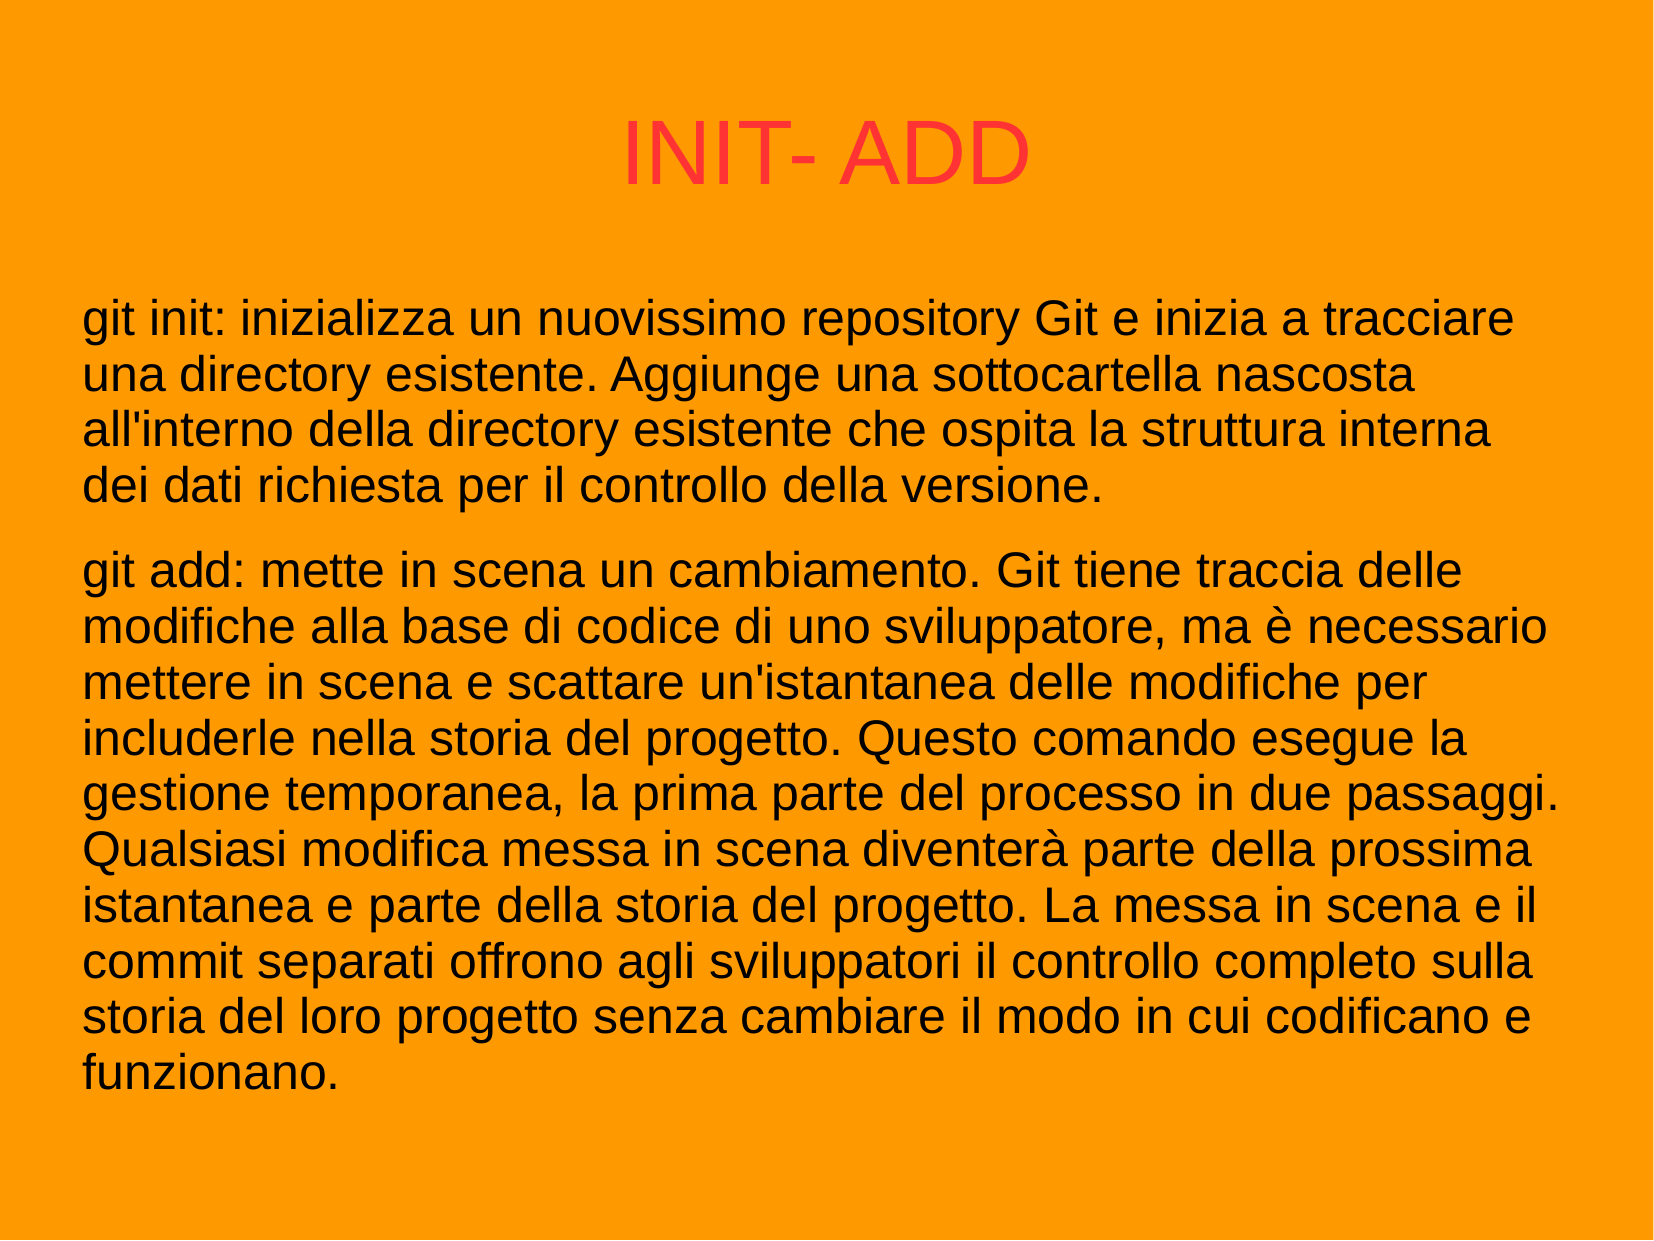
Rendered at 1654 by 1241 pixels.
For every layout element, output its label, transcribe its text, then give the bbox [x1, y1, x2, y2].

title INIT- ADD [82, 49, 1571, 257]
list git init: inizializza un nuovissimo repository Git e inizia a tracciare una directory esistente. Aggiunge una sottocartella nascosta all'interno della directory esistente che ospita la struttura interna dei dati richiesta per il controllo della versione. git add: mette in scena un cambiamento. Git tiene traccia delle modifiche alla base di codice di uno sviluppatore, ma è necessario mettere in scena e scattare un'istantanea delle modifiche per includerle nella storia del progetto. Questo comando esegue la gestione temporanea, la prima parte del processo in due passaggi. Qualsiasi modifica messa in scena diventerà parte della prossima istantanea e parte della storia del progetto. La messa in scena e il commit separati offrono agli sviluppatori il controllo completo sulla storia del loro progetto senza cambiare il modo in cui codificano e funzionano. [82, 290, 1571, 1109]
